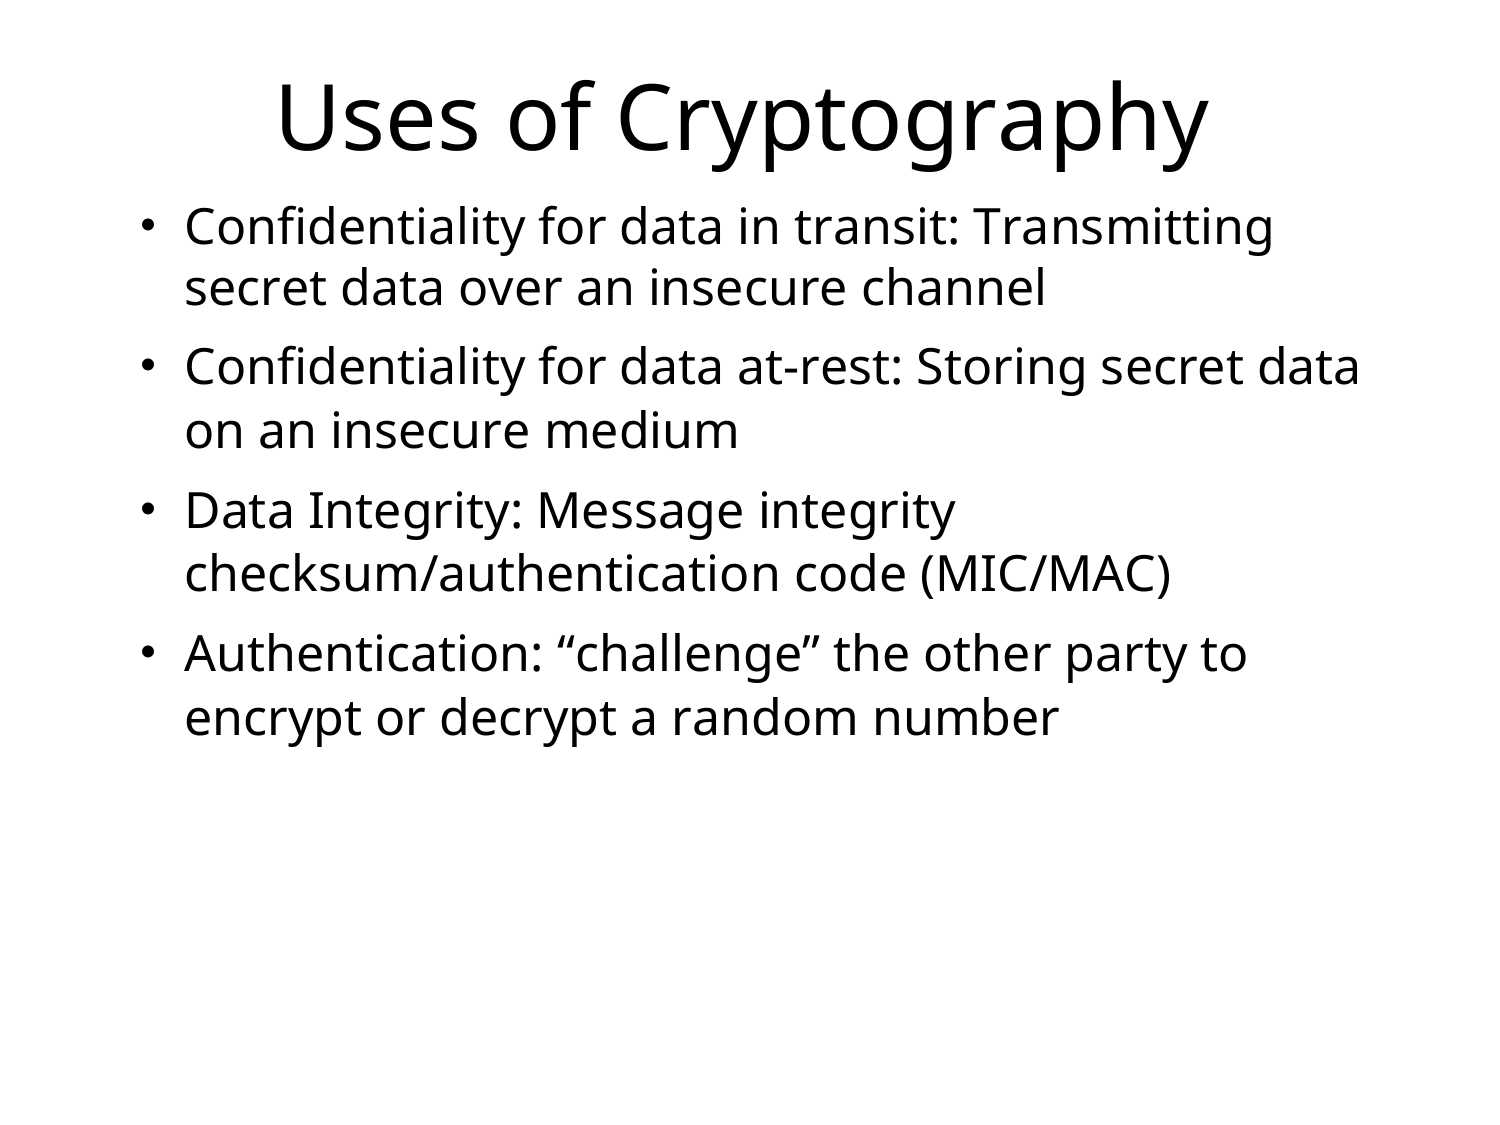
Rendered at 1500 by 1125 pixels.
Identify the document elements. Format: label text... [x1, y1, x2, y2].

list Confidentiality for data in transit: Transmitting secret data over an insecure channel Confidentiality for data at-rest: Storing secret data on an insecure medium Data Integrity: Message integrity checksum/authentication code (MIC/MAC) Authentication: “challenge” the other party to encrypt or decrypt a random number [124, 186, 1400, 1093]
title Uses of Cryptography [104, 19, 1380, 208]
